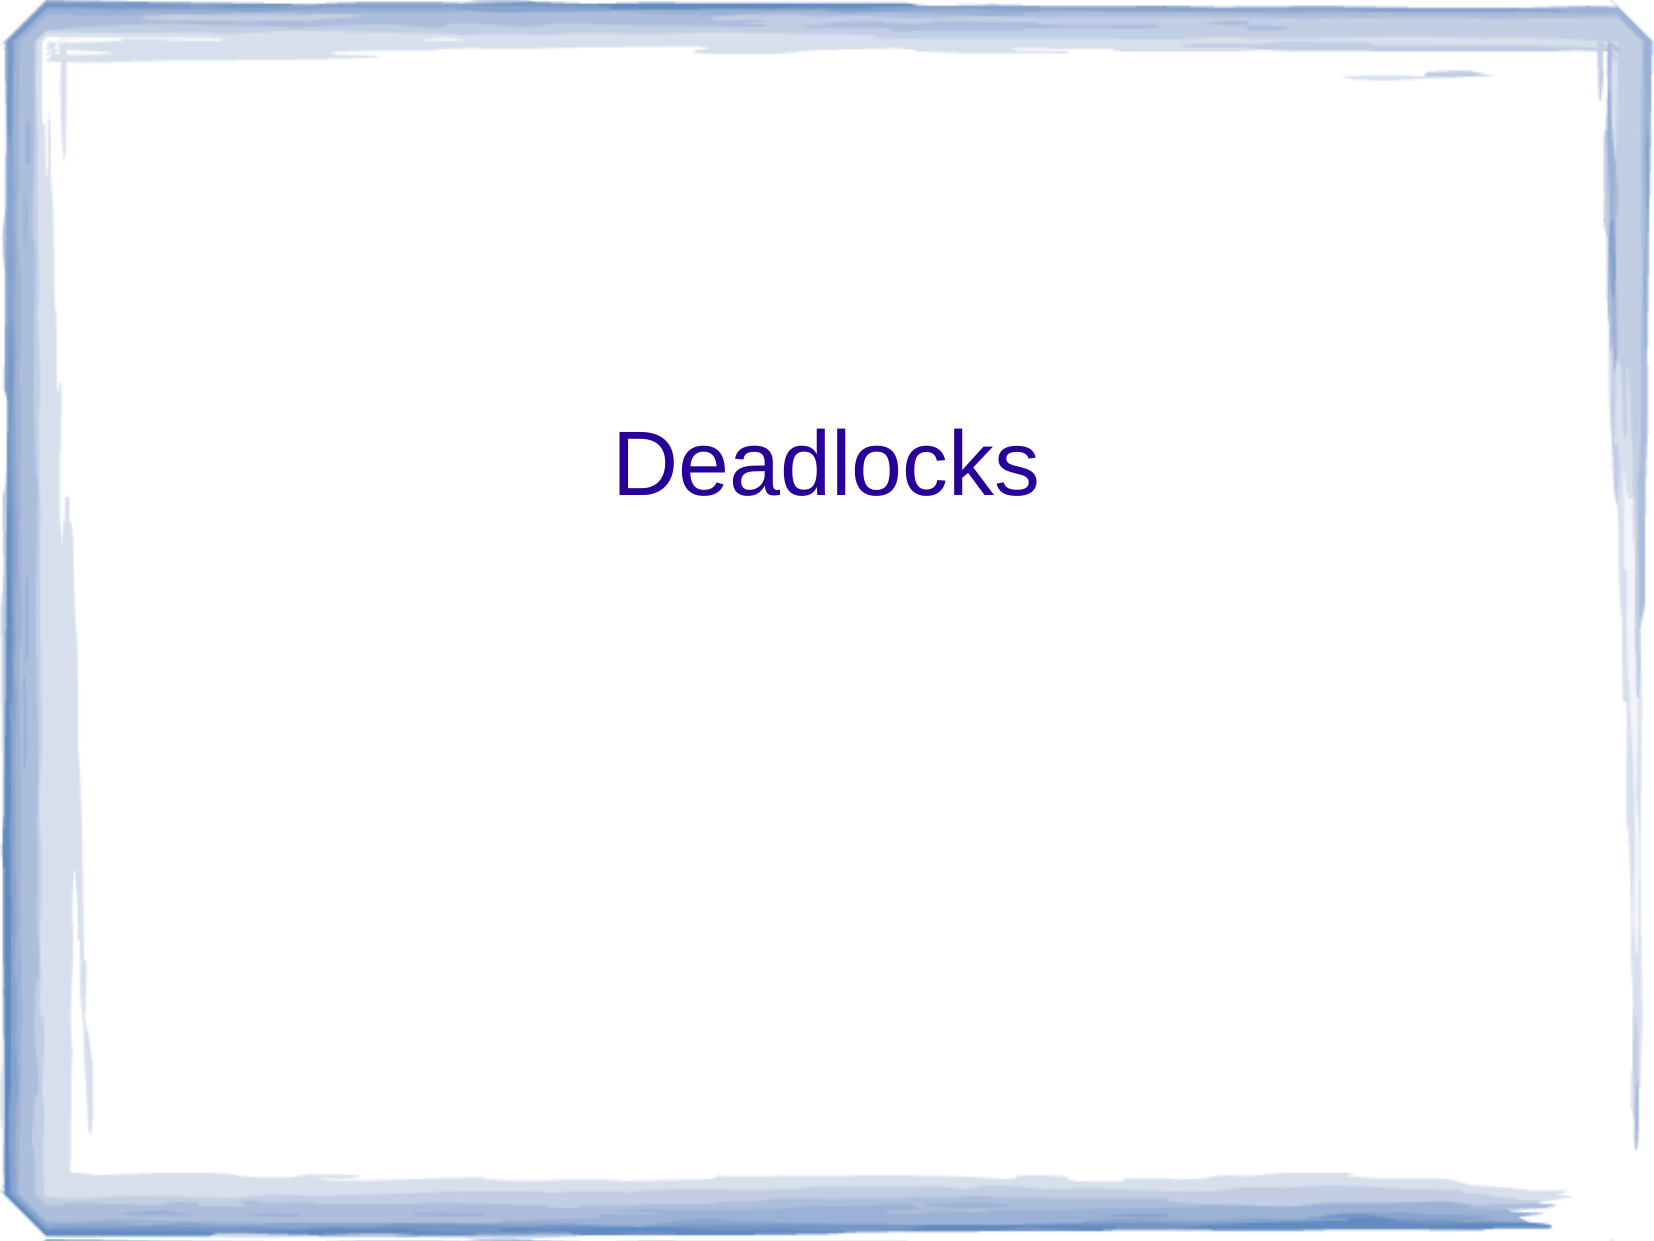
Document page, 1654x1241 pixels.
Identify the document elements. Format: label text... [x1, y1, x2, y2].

picture [0, 0, 1654, 1241]
title Deadlocks [82, 359, 1571, 567]
